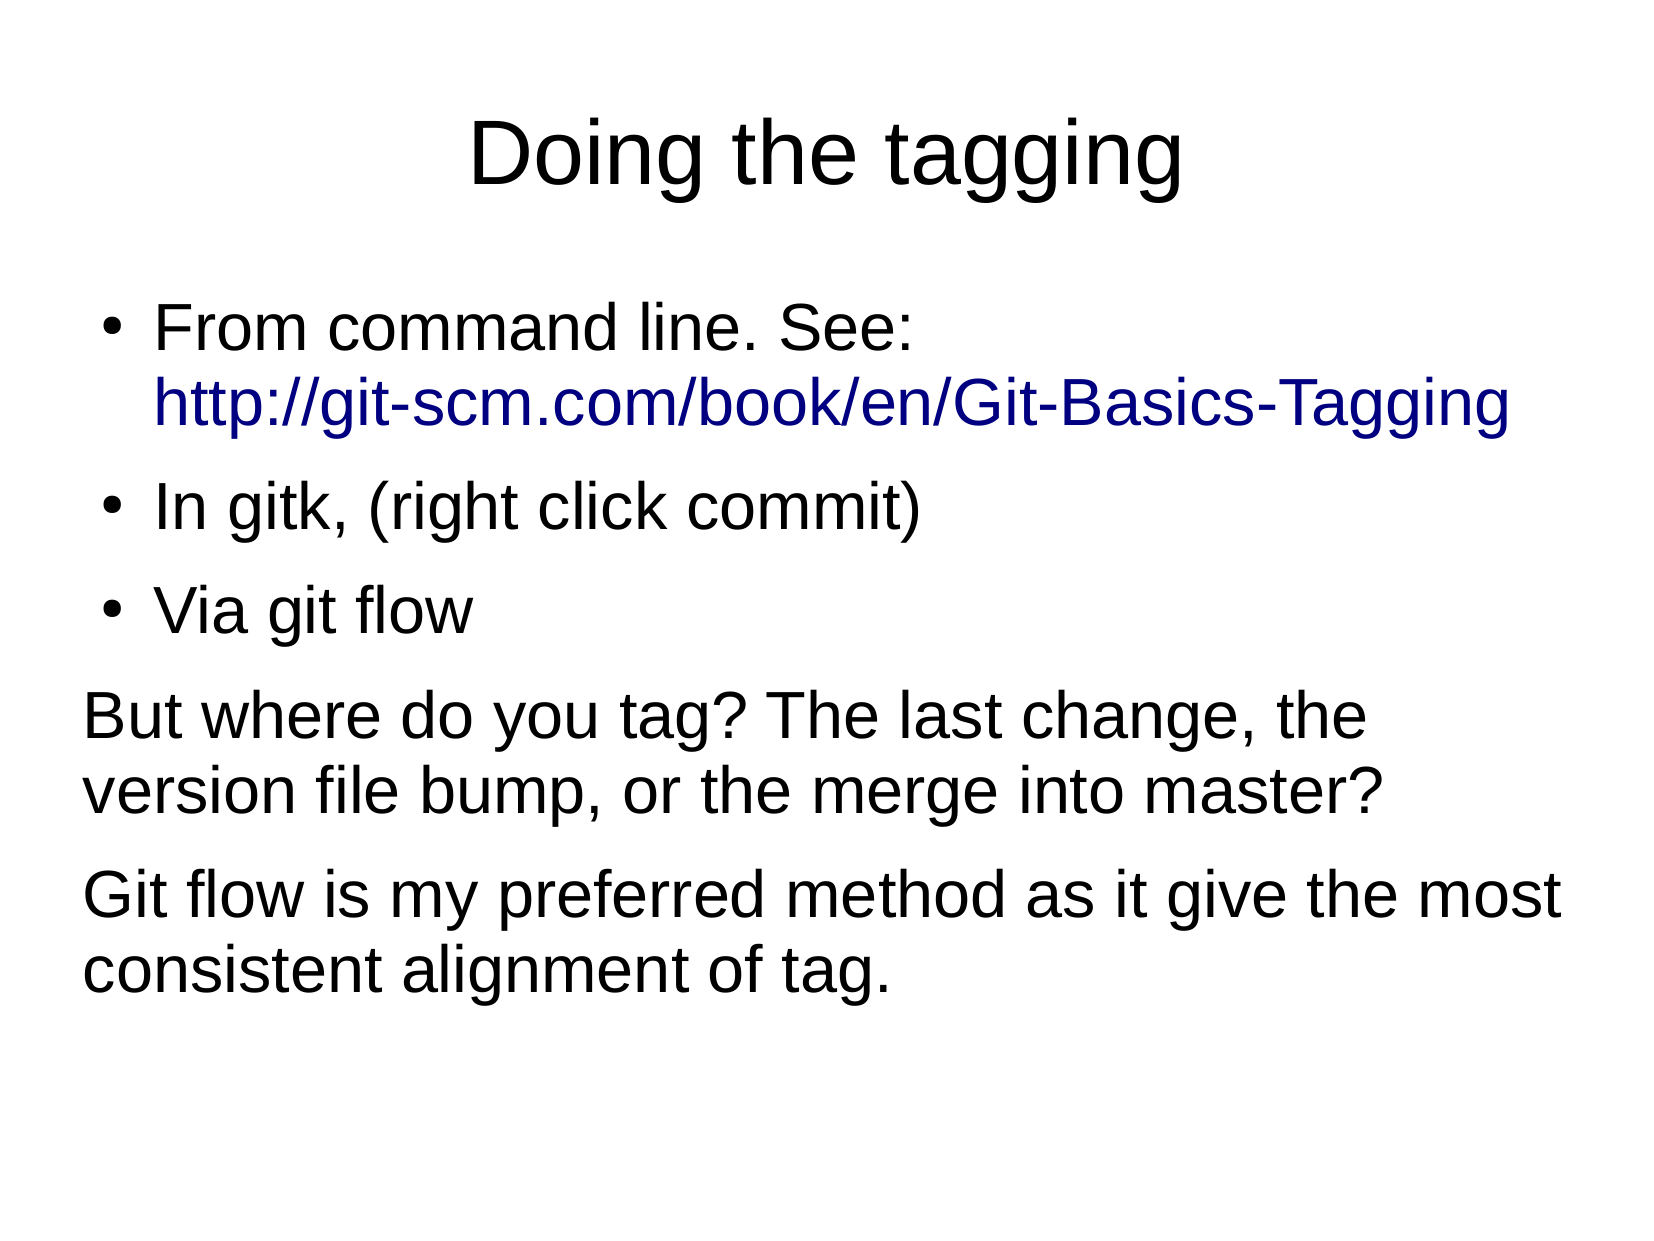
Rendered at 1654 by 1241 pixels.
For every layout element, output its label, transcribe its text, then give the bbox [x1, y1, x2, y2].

list From command line. See: http://git-scm.com/book/en/Git-Basics-Tagging In gitk, (right click commit) Via git flow But where do you tag? The last change, the version file bump, or the merge into master? Git flow is my preferred method as it give the most consistent alignment of tag. [82, 290, 1571, 1010]
title Doing the tagging [82, 49, 1571, 257]
